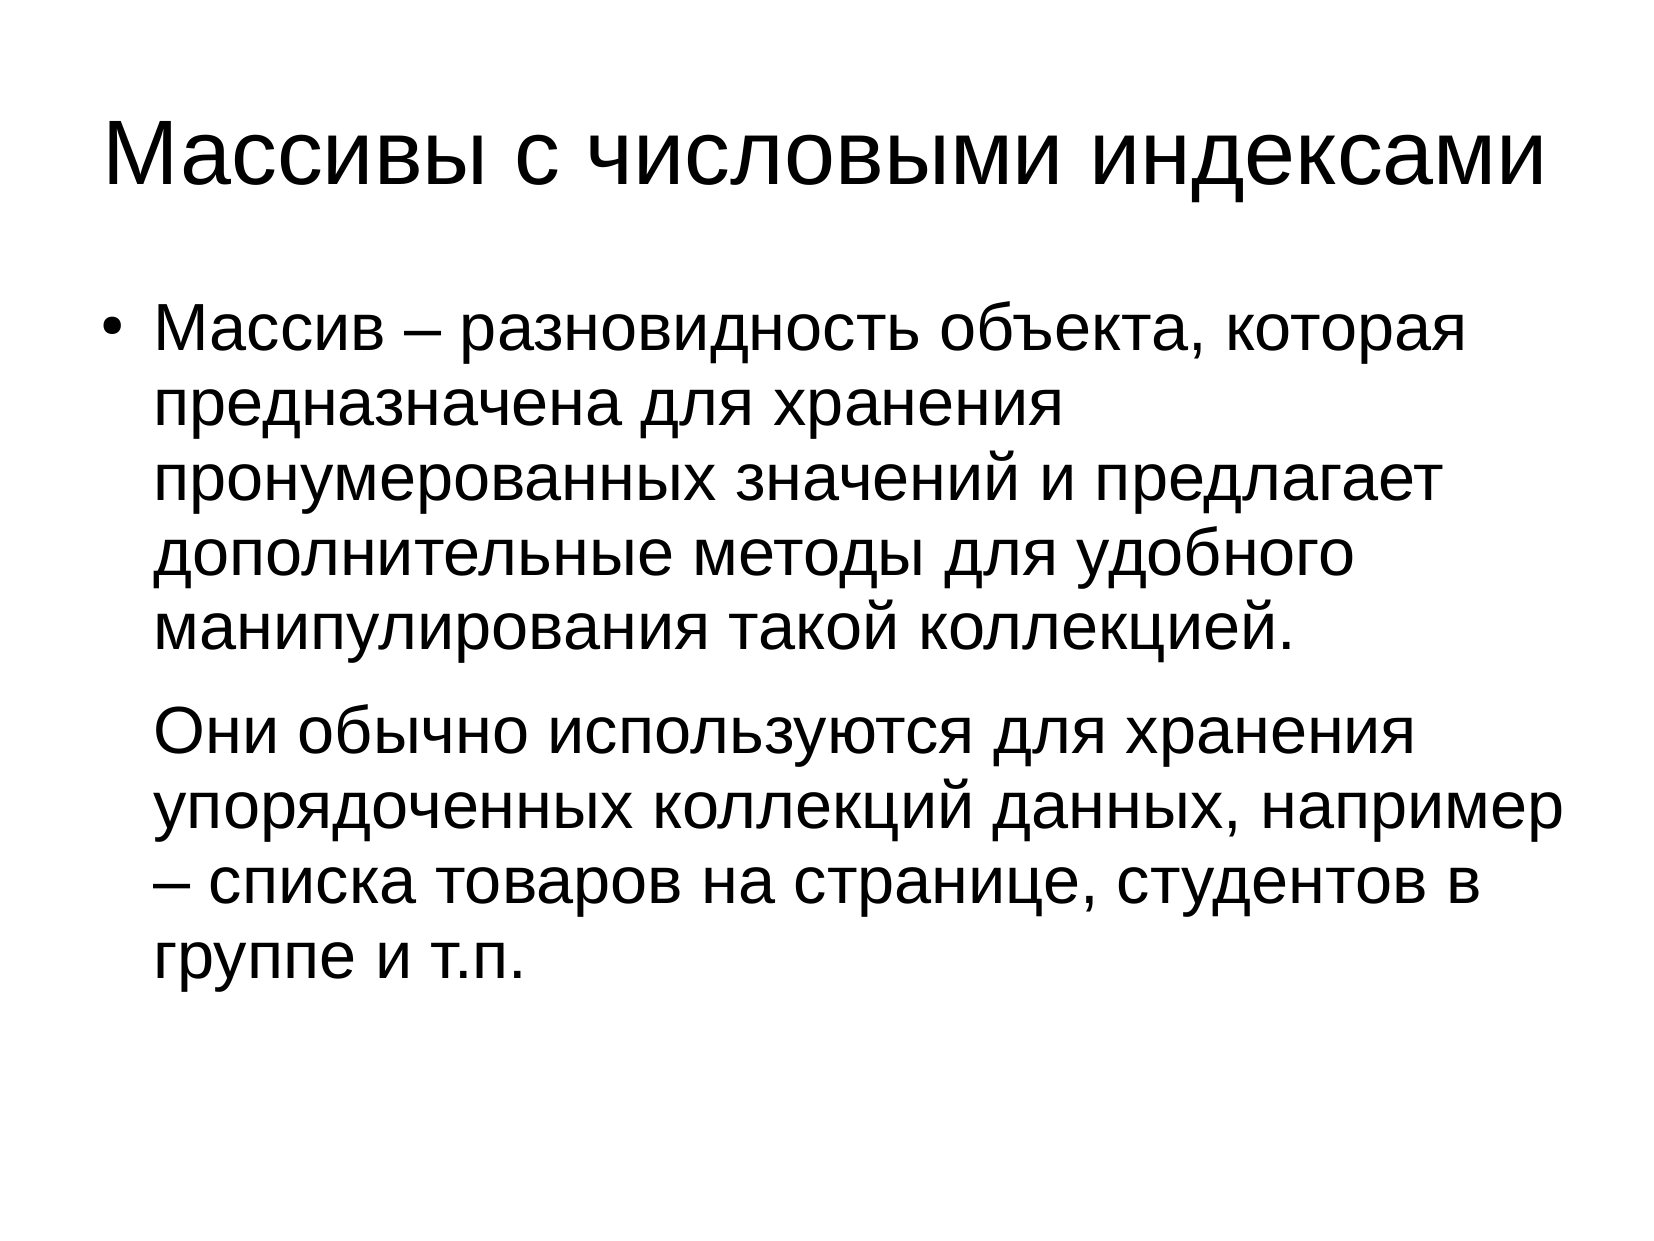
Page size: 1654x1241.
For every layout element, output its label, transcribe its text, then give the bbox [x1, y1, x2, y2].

list Массив – разновидность объекта, которая предназначена для хранения пронумерованных значений и предлагает дополнительные методы для удобного манипулирования такой коллекцией. Они обычно используются для хранения упорядоченных коллекций данных, например – списка товаров на странице, студентов в группе и т.п. [82, 290, 1571, 1109]
title Массивы с числовыми индексами [82, 49, 1571, 257]
